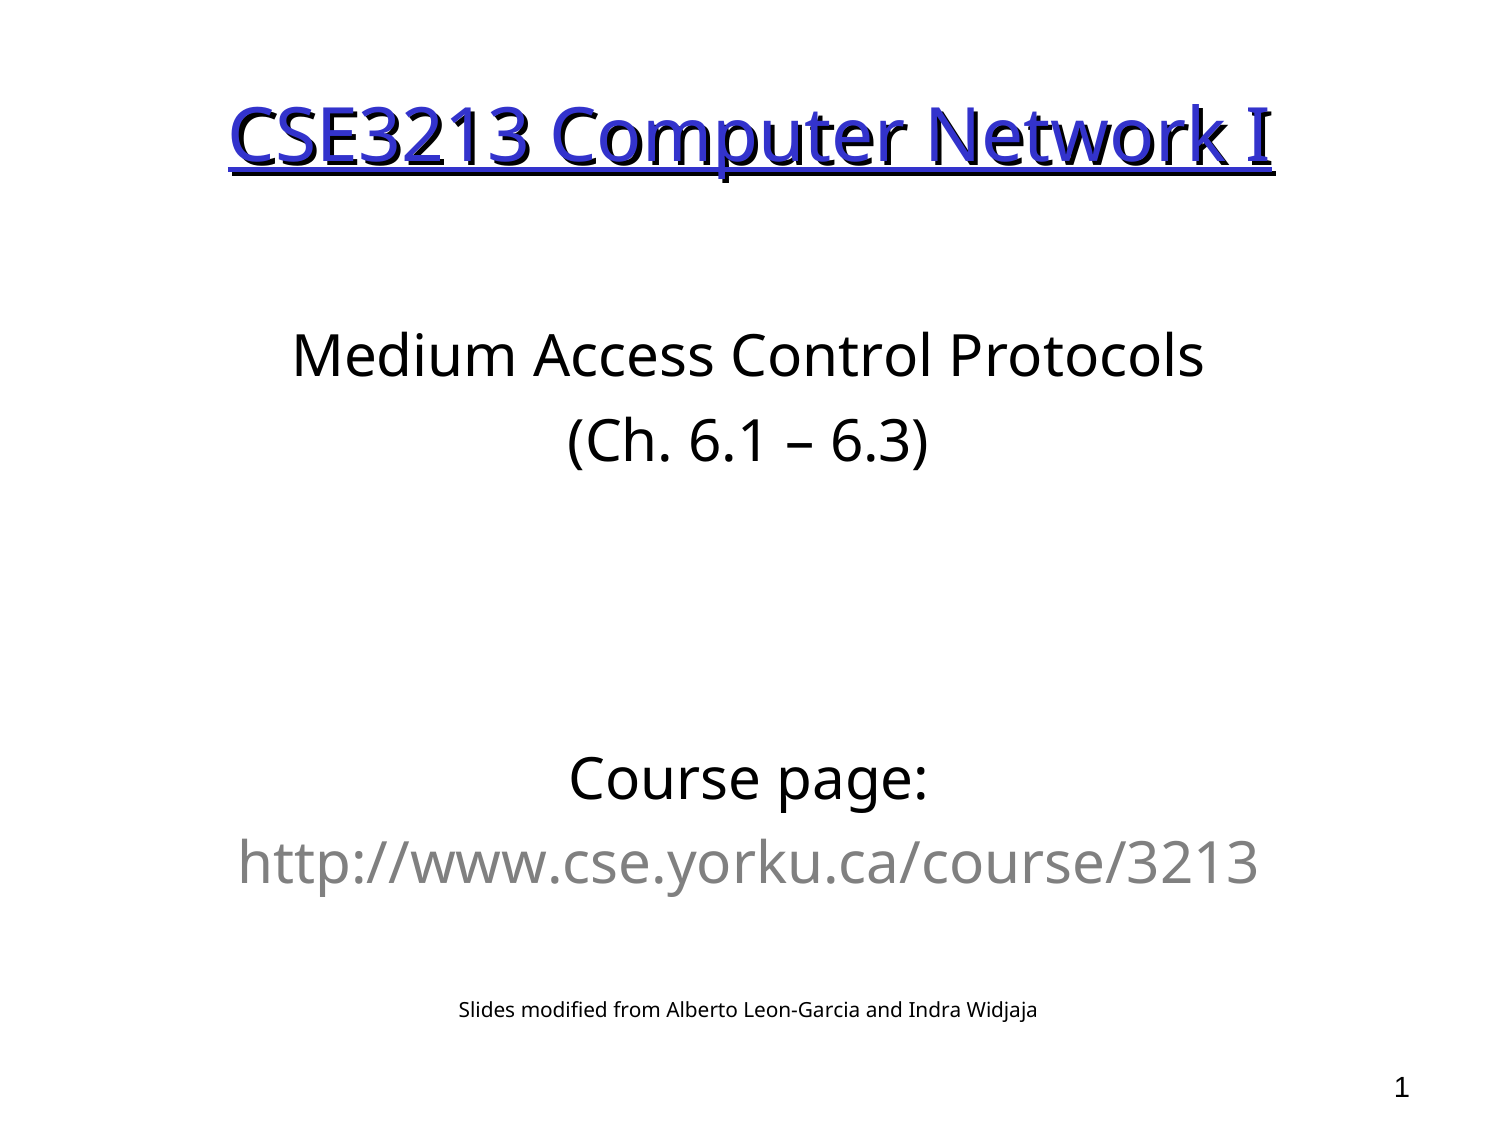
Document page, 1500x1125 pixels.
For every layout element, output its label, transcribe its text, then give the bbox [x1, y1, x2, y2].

subtitle Medium Access Control Protocols (Ch. 6.1 – 6.3) Course page: http://www.cse.yorku.ca/course/3213 [168, 226, 1330, 925]
text_box Slides modified from Alberto Leon-Garcia and Indra Widjaja [444, 989, 1054, 1030]
title CSE3213 Computer Network I [112, 44, 1388, 219]
